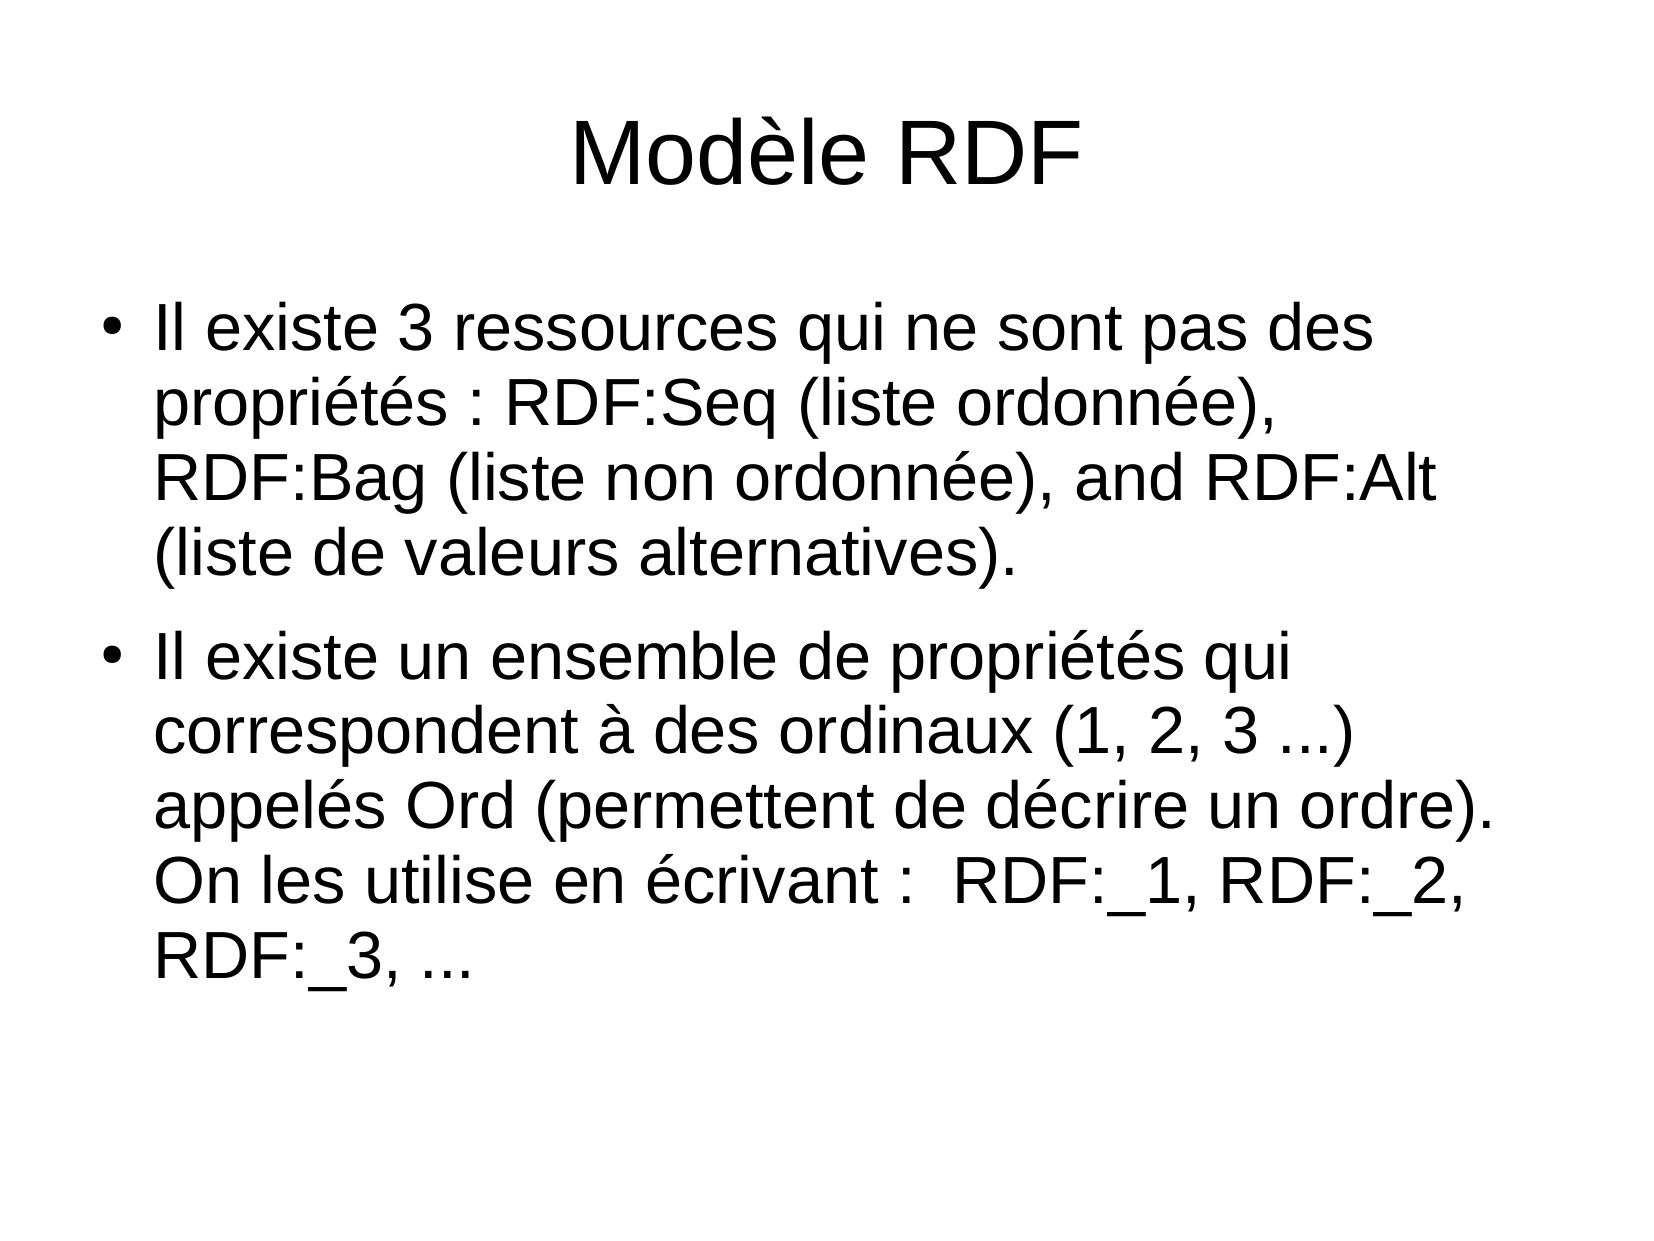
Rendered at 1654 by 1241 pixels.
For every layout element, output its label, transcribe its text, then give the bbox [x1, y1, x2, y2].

title Modèle RDF [82, 49, 1571, 257]
list Il existe 3 ressources qui ne sont pas des propriétés : RDF:Seq (liste ordonnée), RDF:Bag (liste non ordonnée), and RDF:Alt (liste de valeurs alternatives). Il existe un ensemble de propriétés qui correspondent à des ordinaux (1, 2, 3 ...) appelés Ord (permettent de décrire un ordre). On les utilise en écrivant : RDF:_1, RDF:_2, RDF:_3, ... [82, 290, 1538, 1010]
